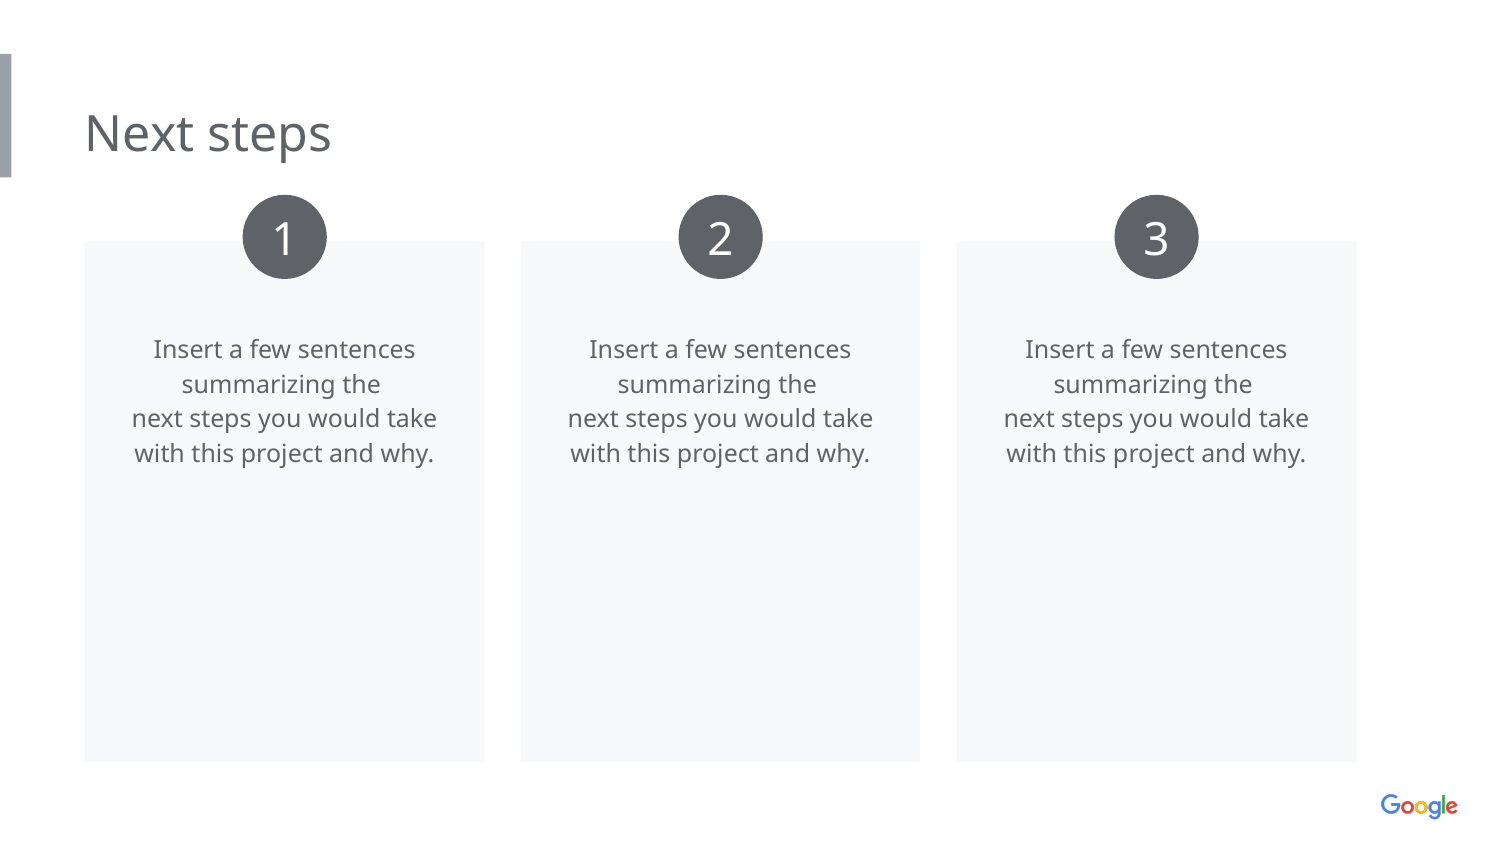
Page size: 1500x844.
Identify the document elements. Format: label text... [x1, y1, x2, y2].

text_box [84, 241, 485, 763]
text_box Next steps [84, 85, 894, 176]
text_box 2 [678, 194, 763, 279]
text_box Insert a few sentences summarizing the next steps you would take with this project and why. [988, 314, 1325, 483]
picture [1381, 794, 1458, 820]
text_box [956, 241, 1357, 763]
text_box Insert a few sentences summarizing the next steps you would take with this project and why. [552, 314, 889, 483]
text_box 1 [242, 194, 327, 279]
text_box 3 [1114, 194, 1199, 279]
text_box Insert a few sentences summarizing the next steps you would take with this project and why. [116, 314, 453, 483]
text_box [520, 241, 921, 763]
